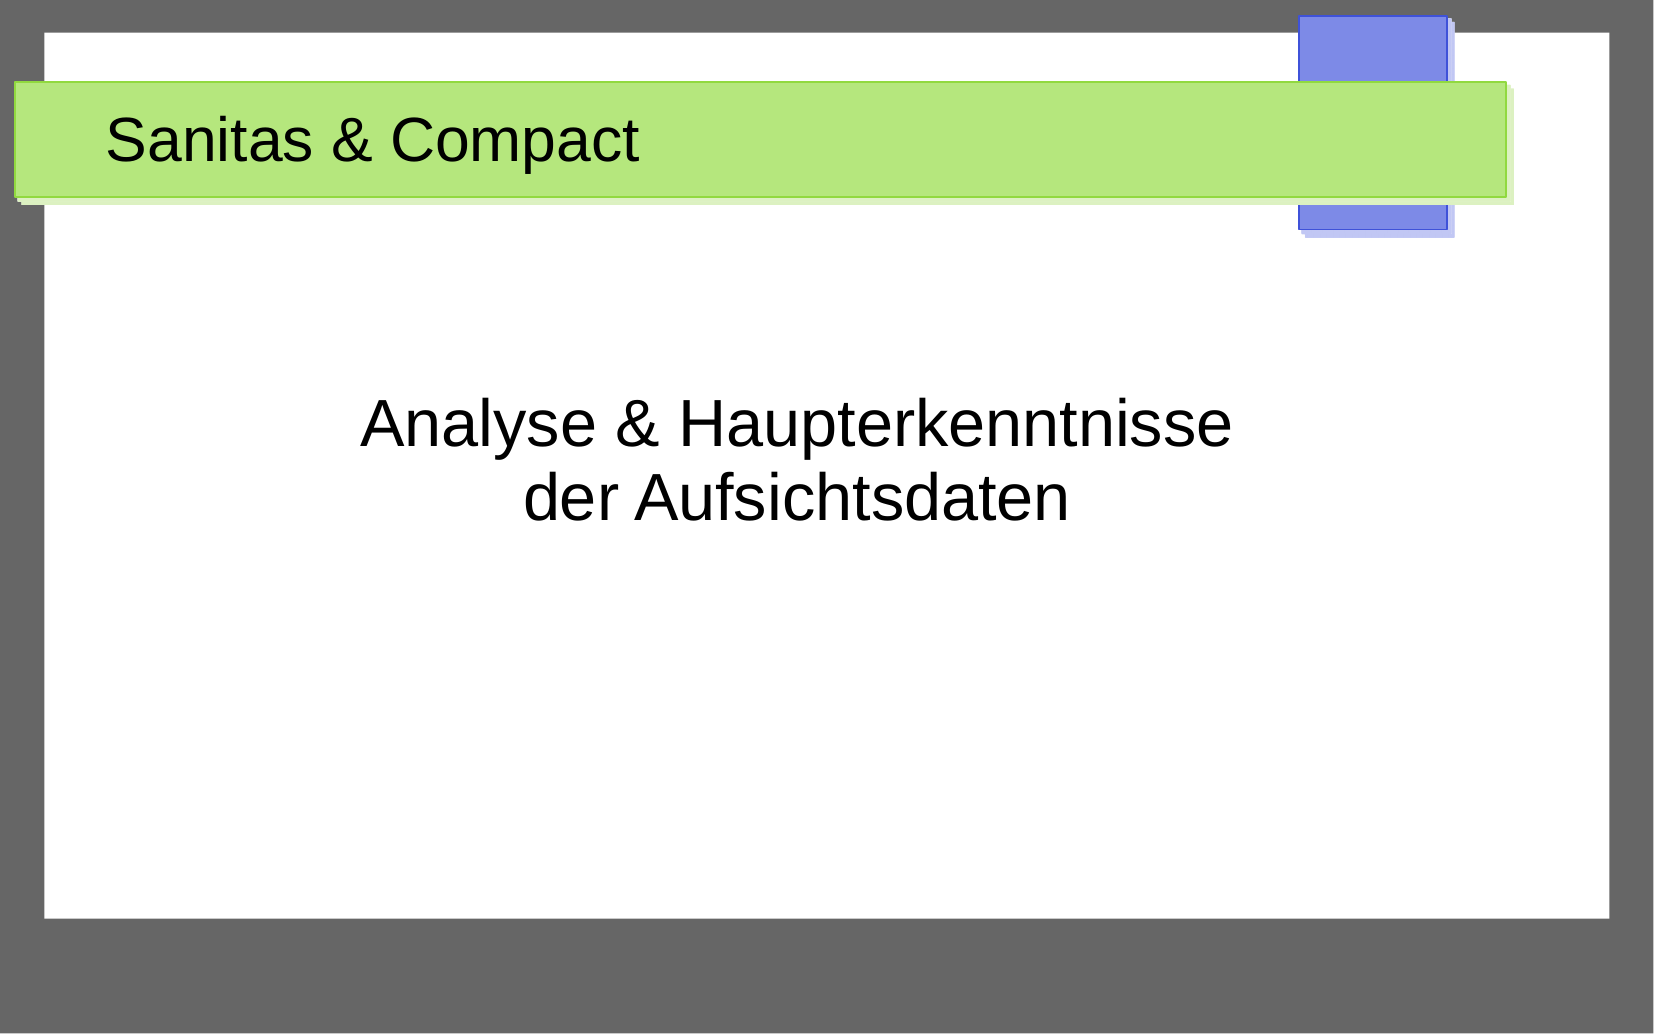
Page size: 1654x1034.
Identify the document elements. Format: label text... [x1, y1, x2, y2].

subtitle Analyse & Haupterkenntnisse der Aufsichtsdaten [88, 197, 1506, 615]
title Sanitas & Compact [88, 81, 1506, 197]
